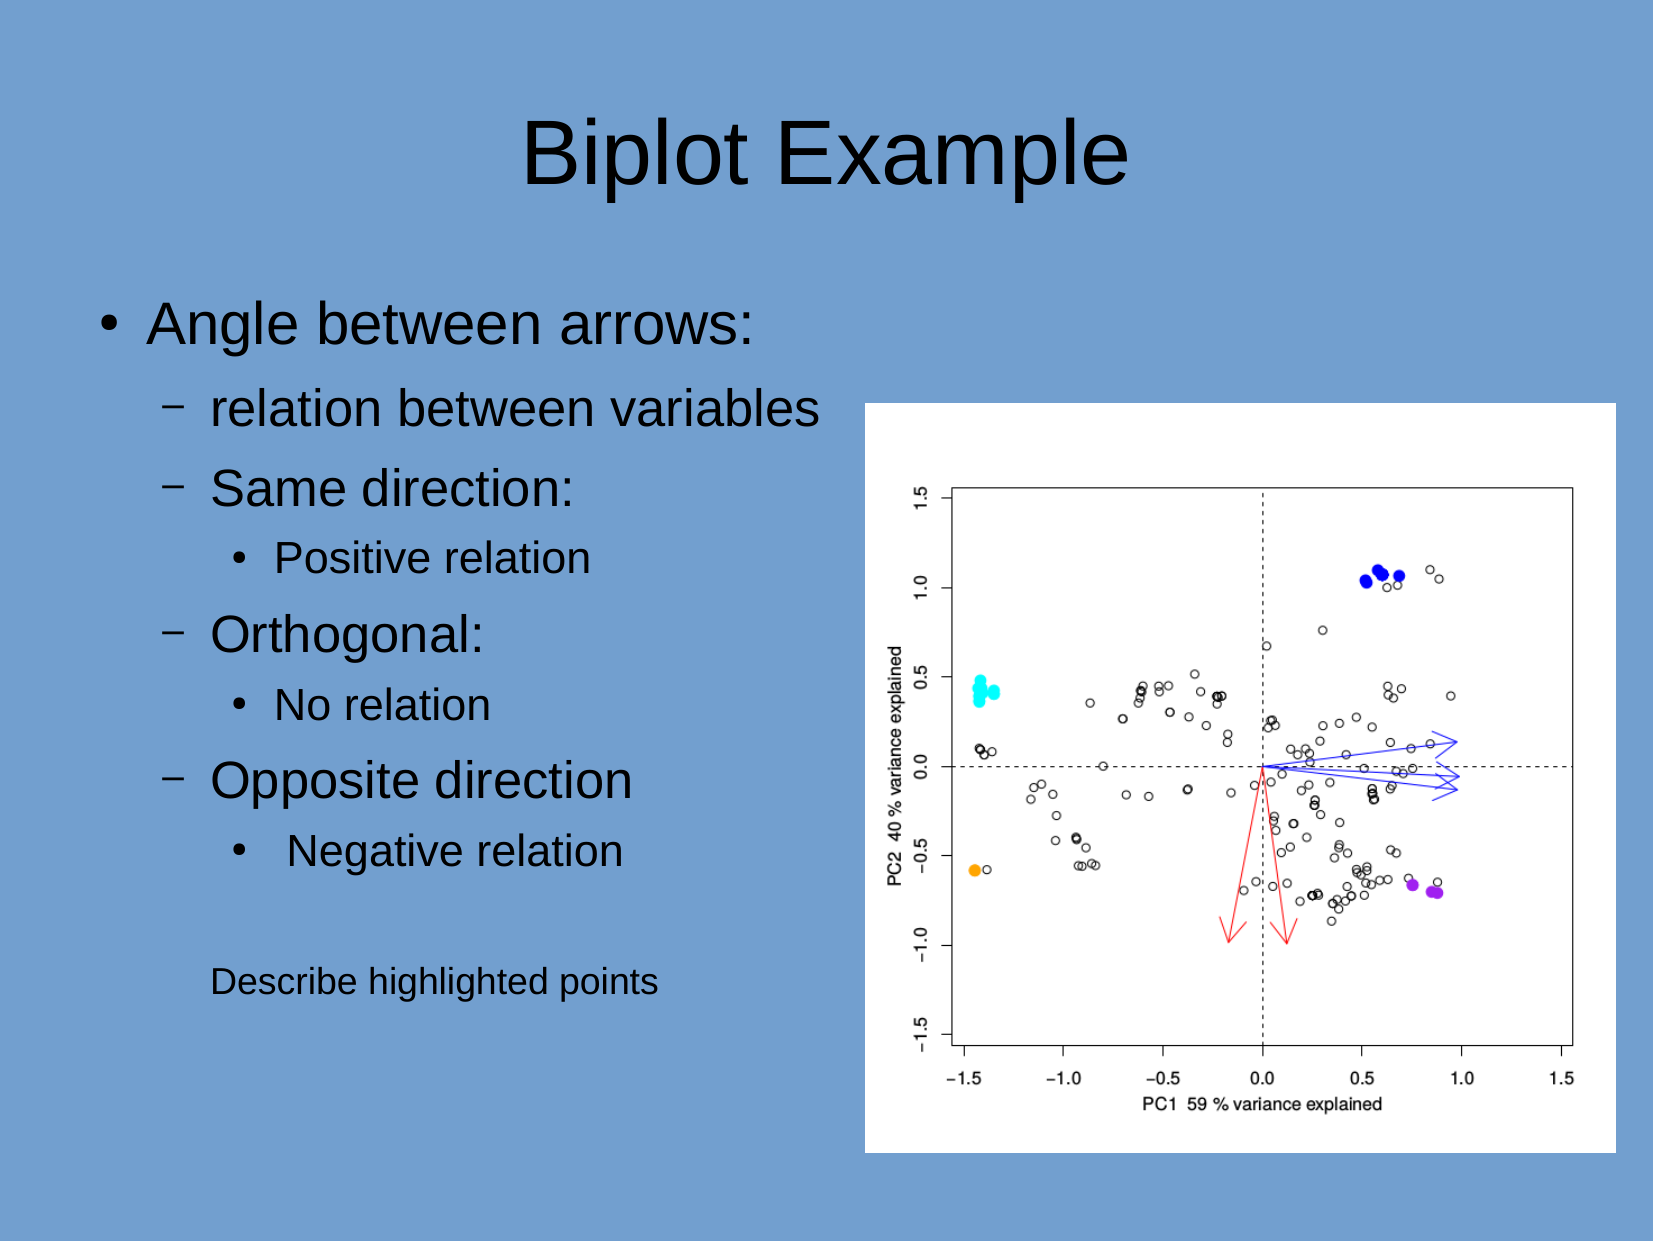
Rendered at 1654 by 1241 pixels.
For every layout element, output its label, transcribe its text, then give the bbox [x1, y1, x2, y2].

picture [865, 403, 1616, 1153]
list Angle between arrows: relation between variables Same direction: Positive relation Orthogonal: No relation Opposite direction Negative relation Describe highlighted points [82, 290, 1571, 1010]
title Biplot Example [82, 49, 1571, 257]
